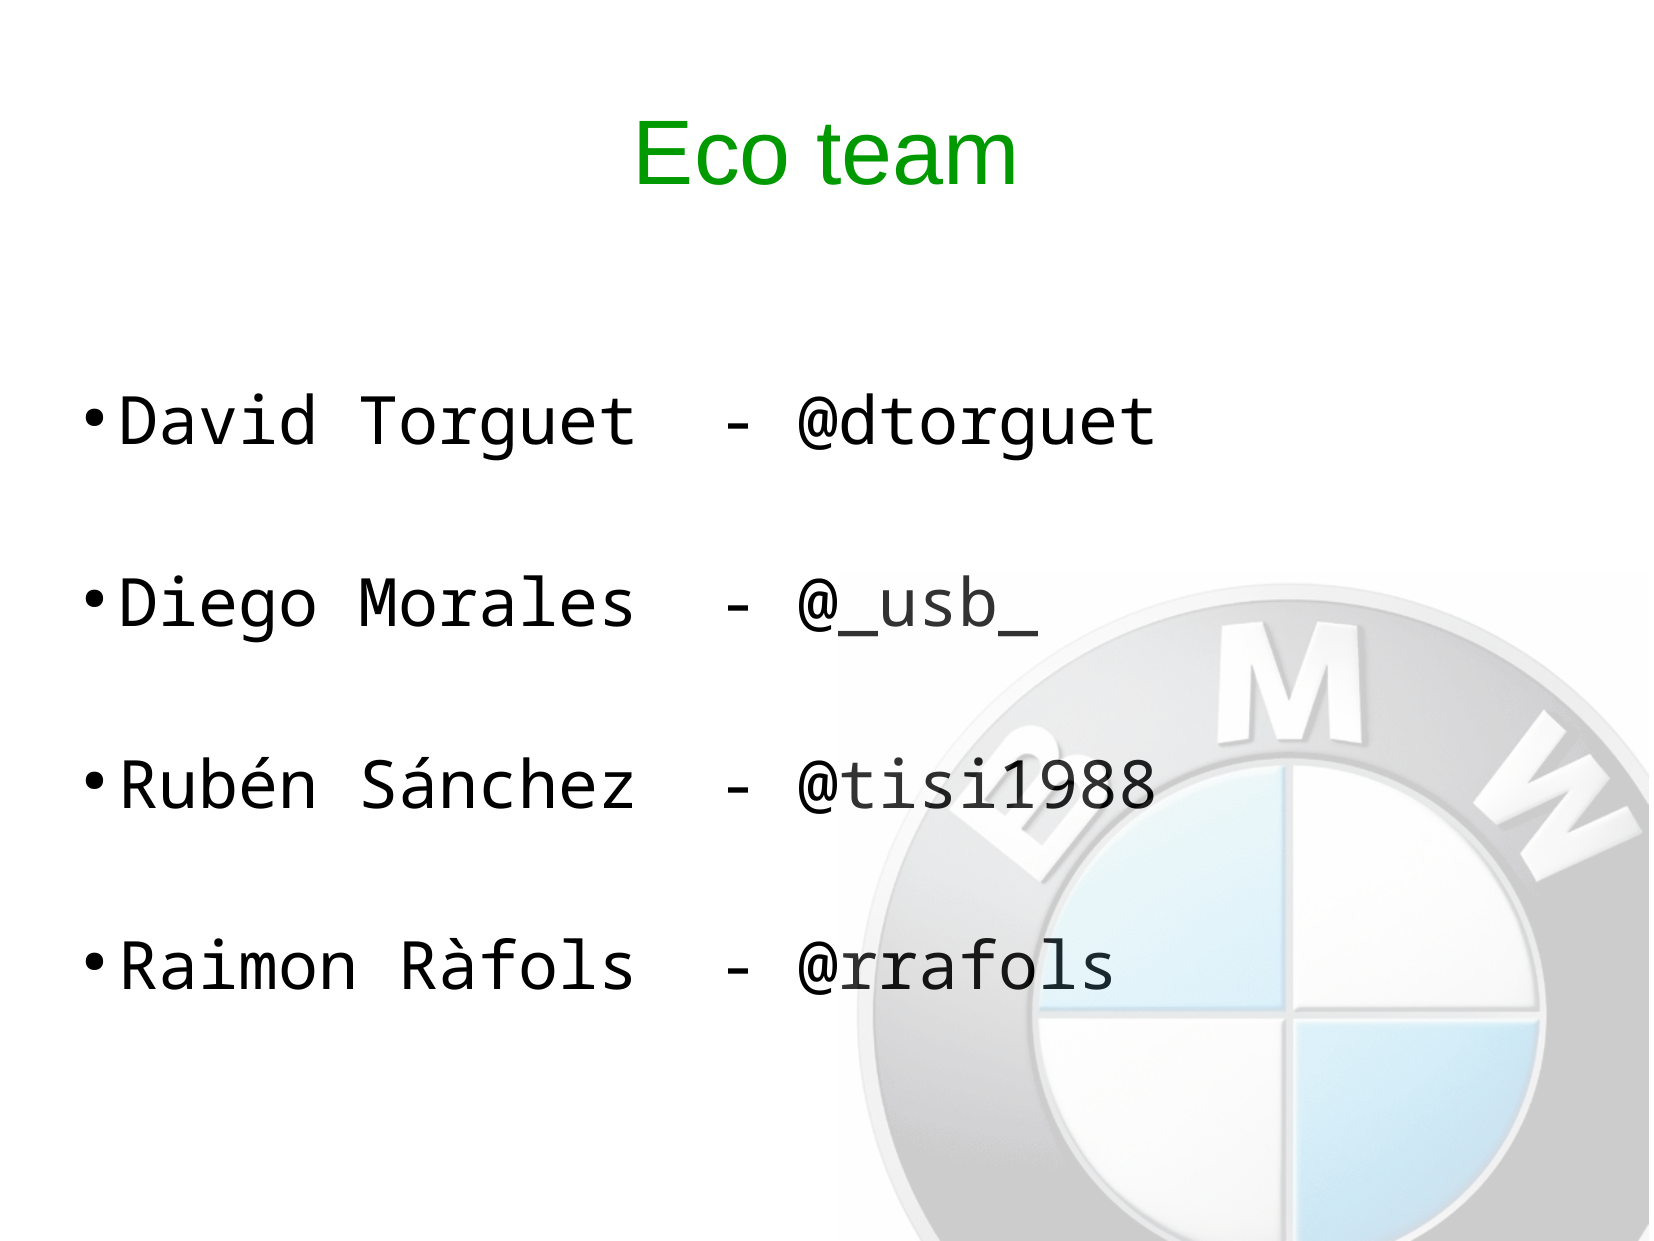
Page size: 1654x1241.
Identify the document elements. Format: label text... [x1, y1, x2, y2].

title Eco team [82, 49, 1571, 257]
picture [838, 571, 1649, 1241]
subtitle David Torguet - @dtorguet Diego Morales - @_usb_ Rubén Sánchez - @tisi1988 Raimon Ràfols - @rrafols [82, 290, 1571, 1109]
